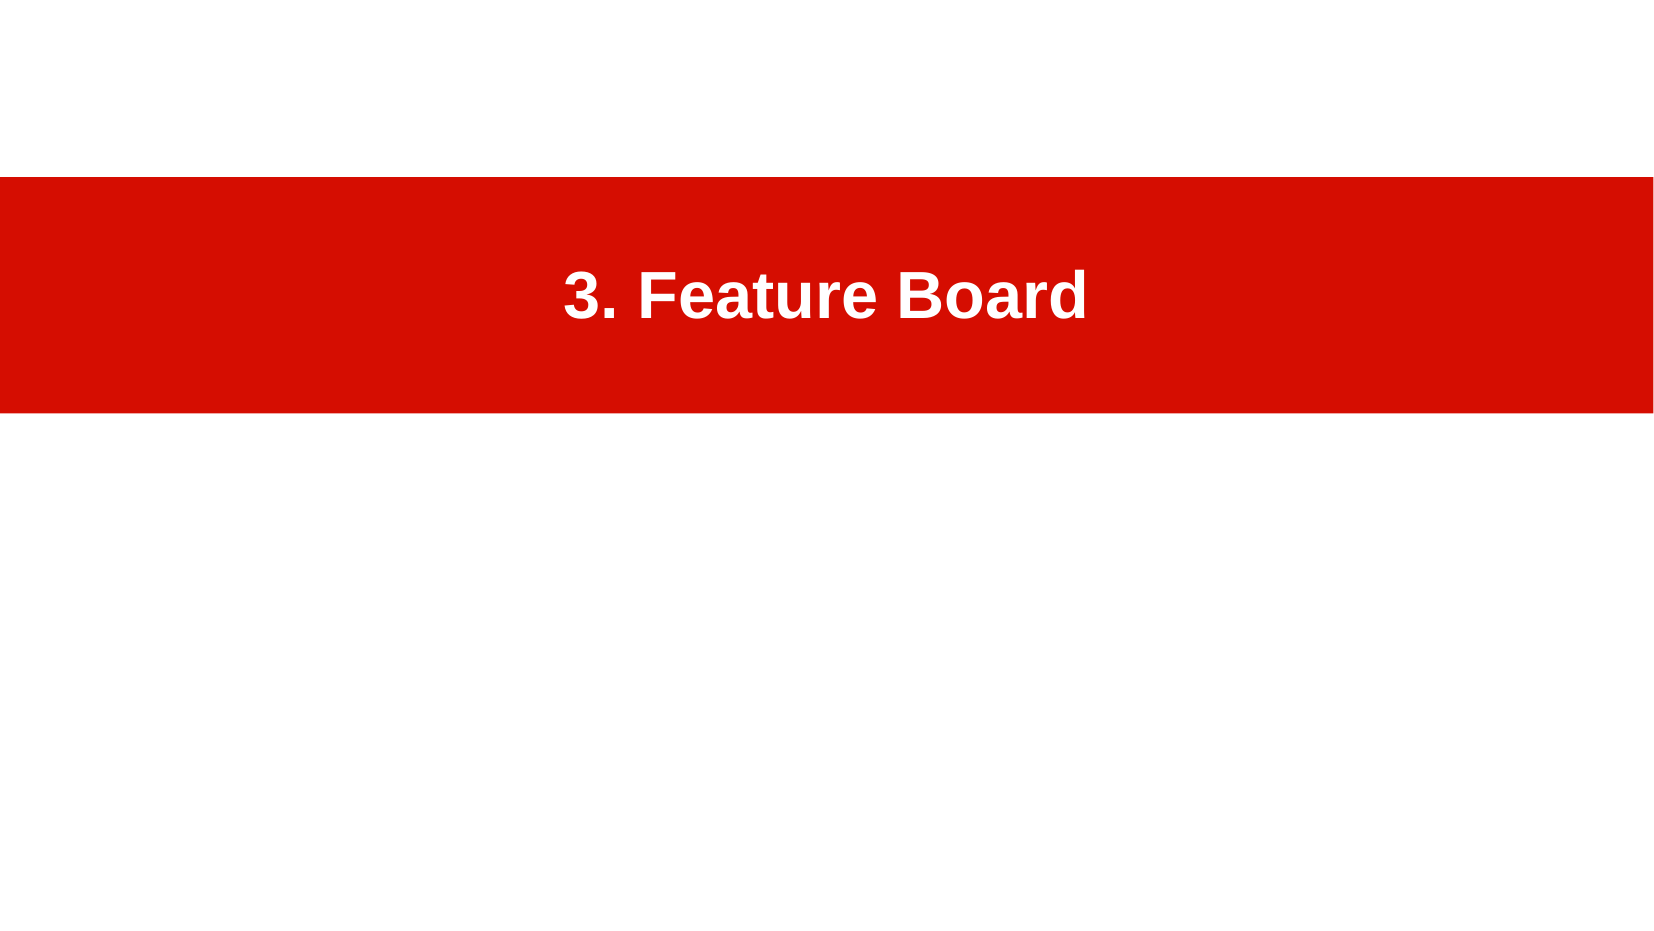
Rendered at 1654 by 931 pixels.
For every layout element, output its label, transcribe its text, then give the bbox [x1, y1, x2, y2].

title 3. Feature Board [0, 177, 1654, 414]
